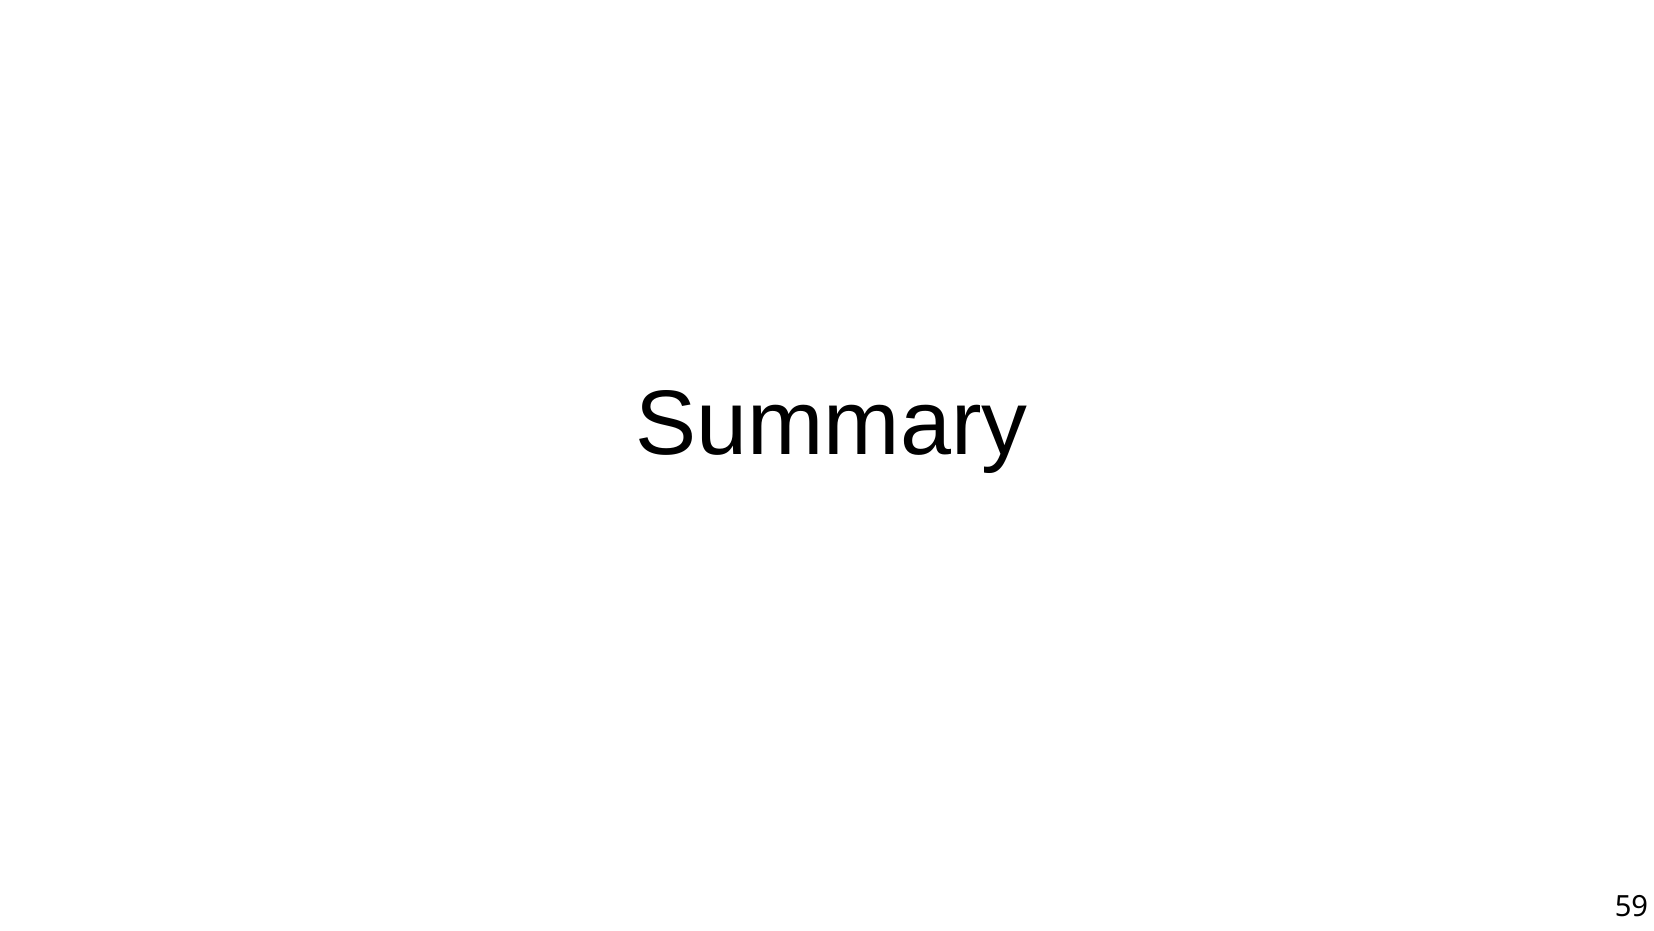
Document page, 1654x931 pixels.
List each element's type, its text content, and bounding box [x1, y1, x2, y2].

title Summary [87, 345, 1576, 501]
